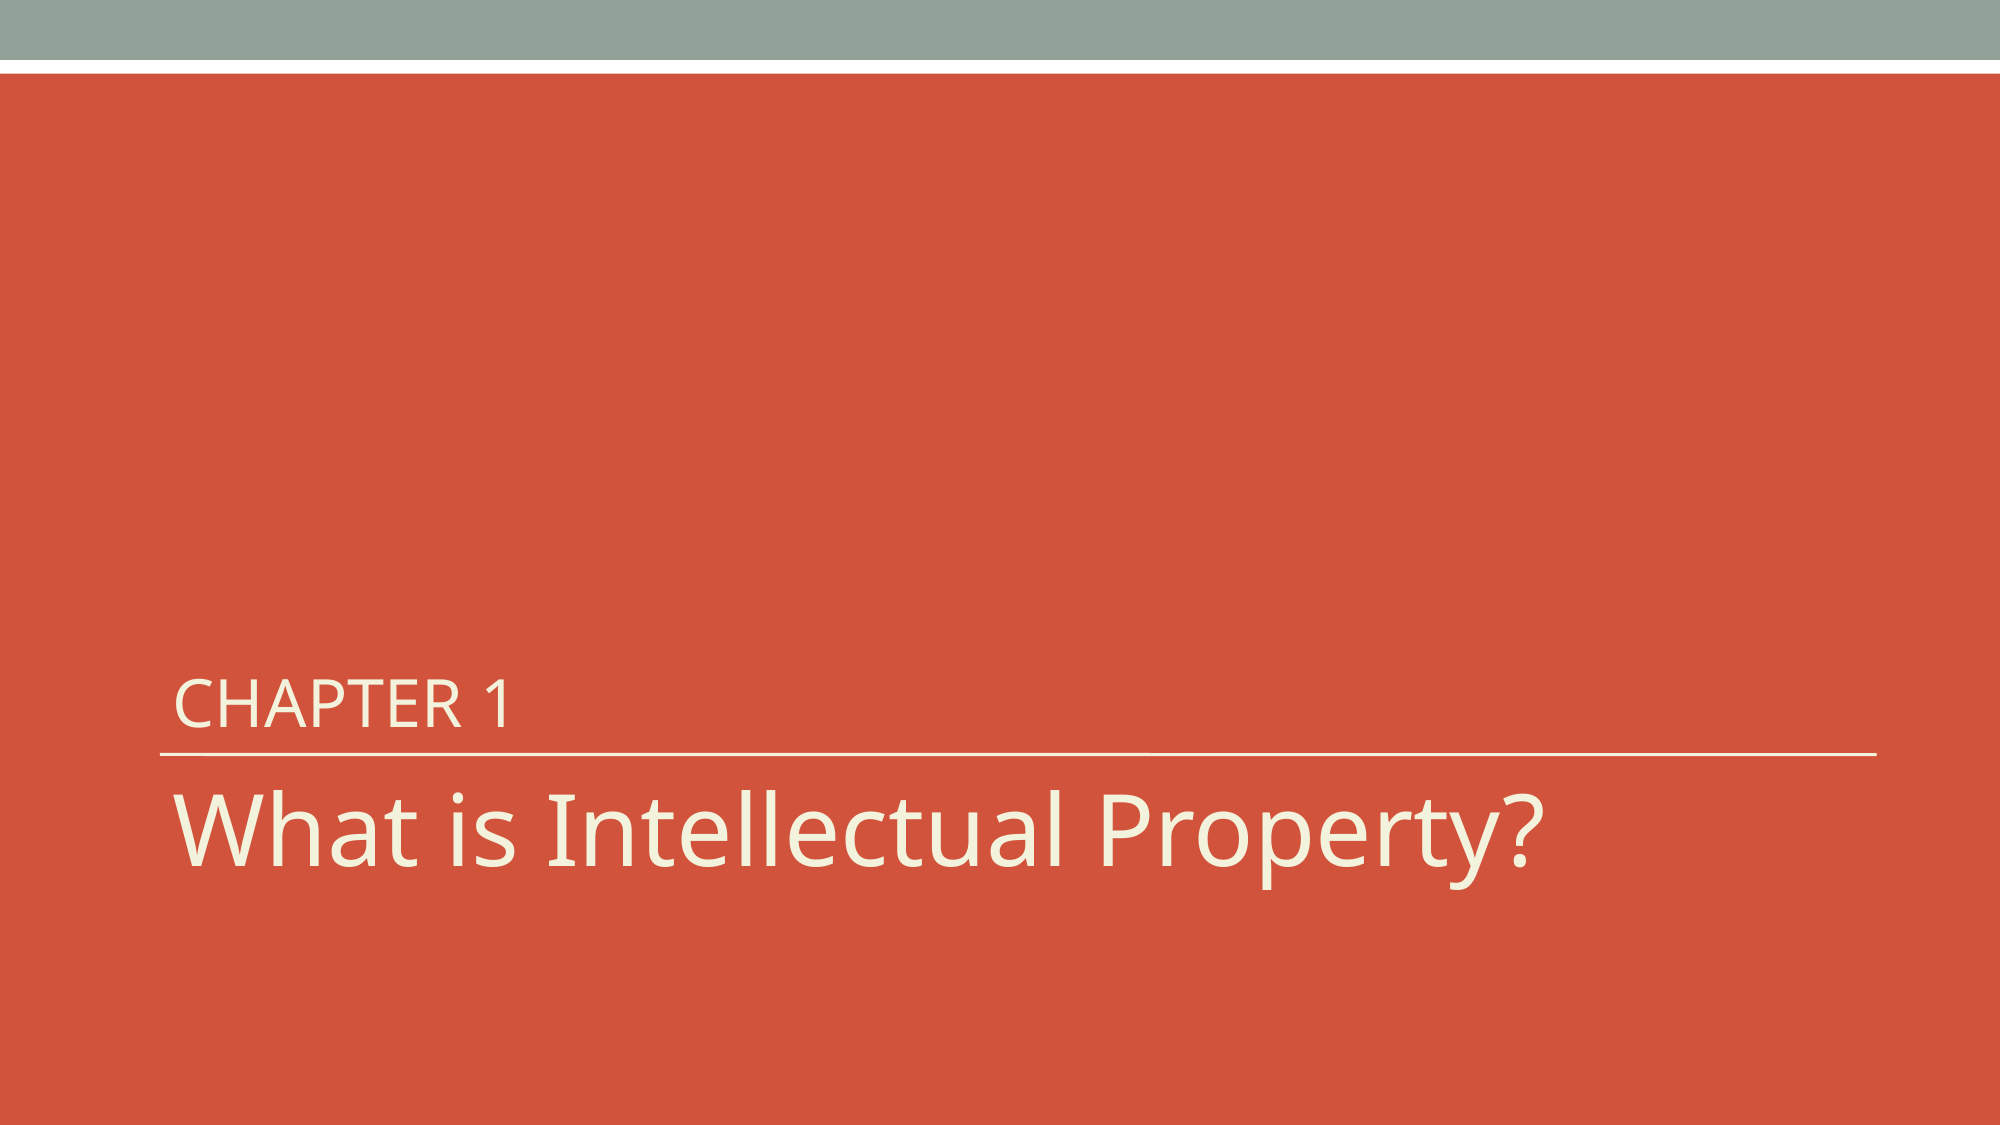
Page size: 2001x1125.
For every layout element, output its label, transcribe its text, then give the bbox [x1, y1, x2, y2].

title CHAPTER 1 [157, 387, 1858, 749]
list What is Intellectual Property? [157, 758, 1858, 1006]
